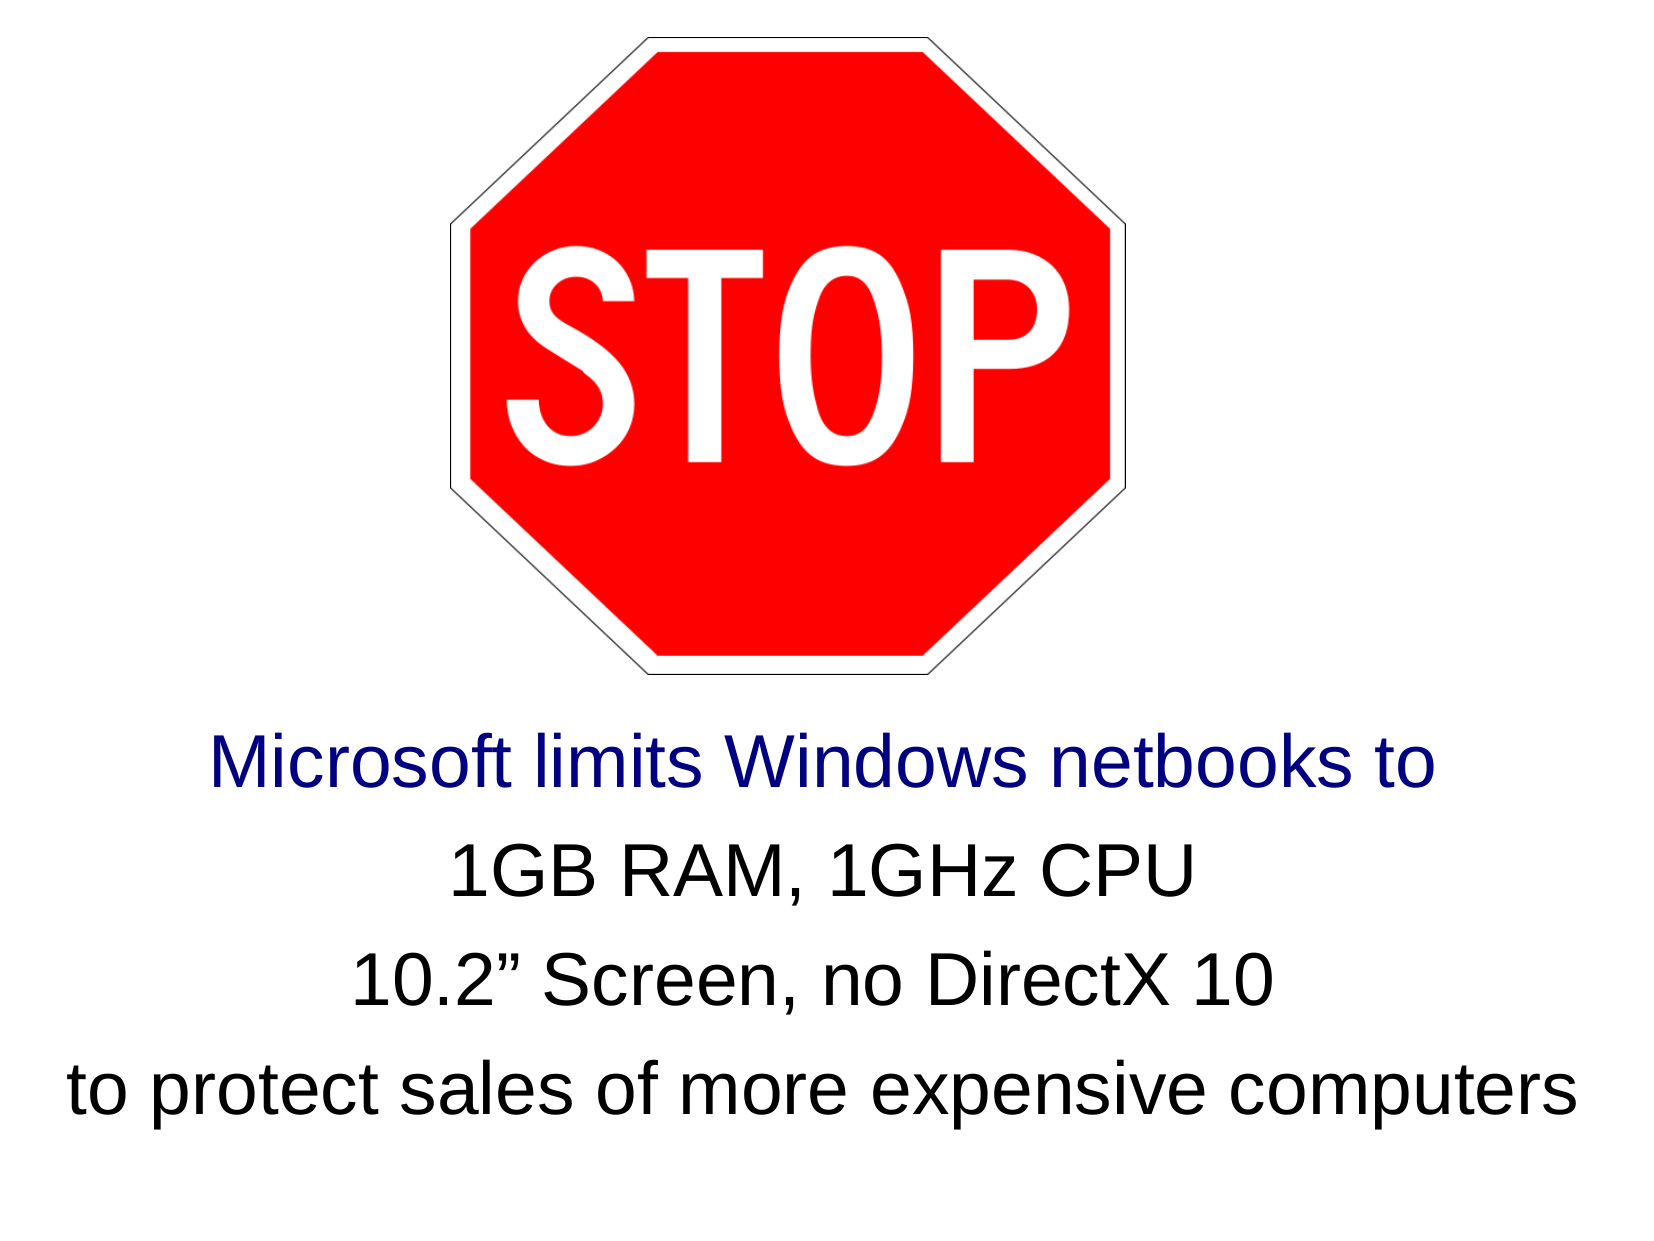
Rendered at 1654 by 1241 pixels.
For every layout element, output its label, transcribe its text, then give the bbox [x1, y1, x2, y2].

text_box Microsoft limits Windows netbooks to 1GB RAM, 1GHz CPU 10.2” Screen, no DirectX 10 to protect sales of more expensive computers [37, 712, 1610, 1138]
picture [450, 37, 1126, 676]
